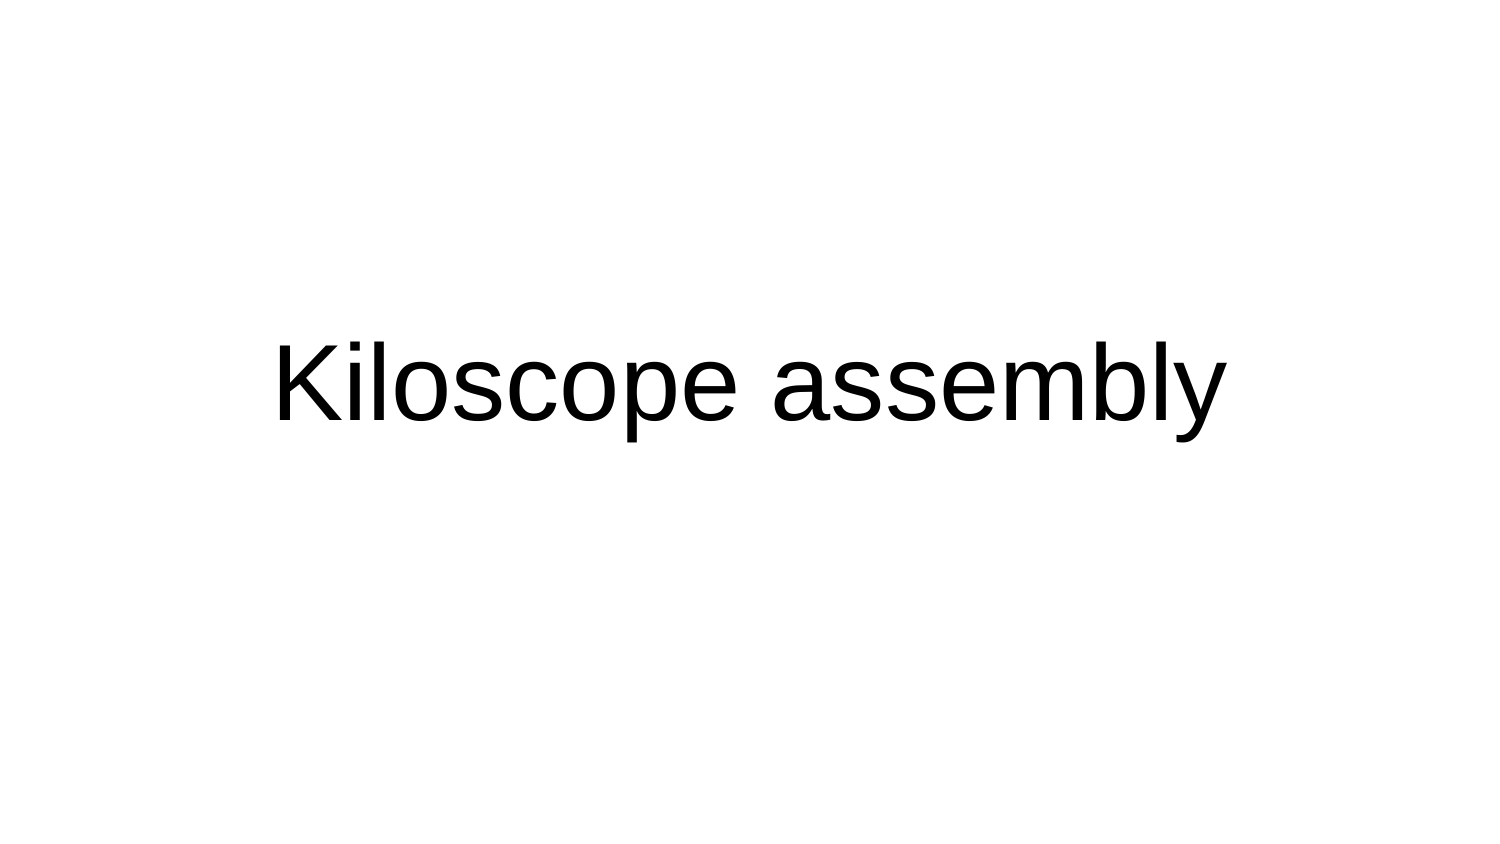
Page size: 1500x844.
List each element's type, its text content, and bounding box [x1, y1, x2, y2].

title Kiloscope assembly [51, 122, 1449, 459]
